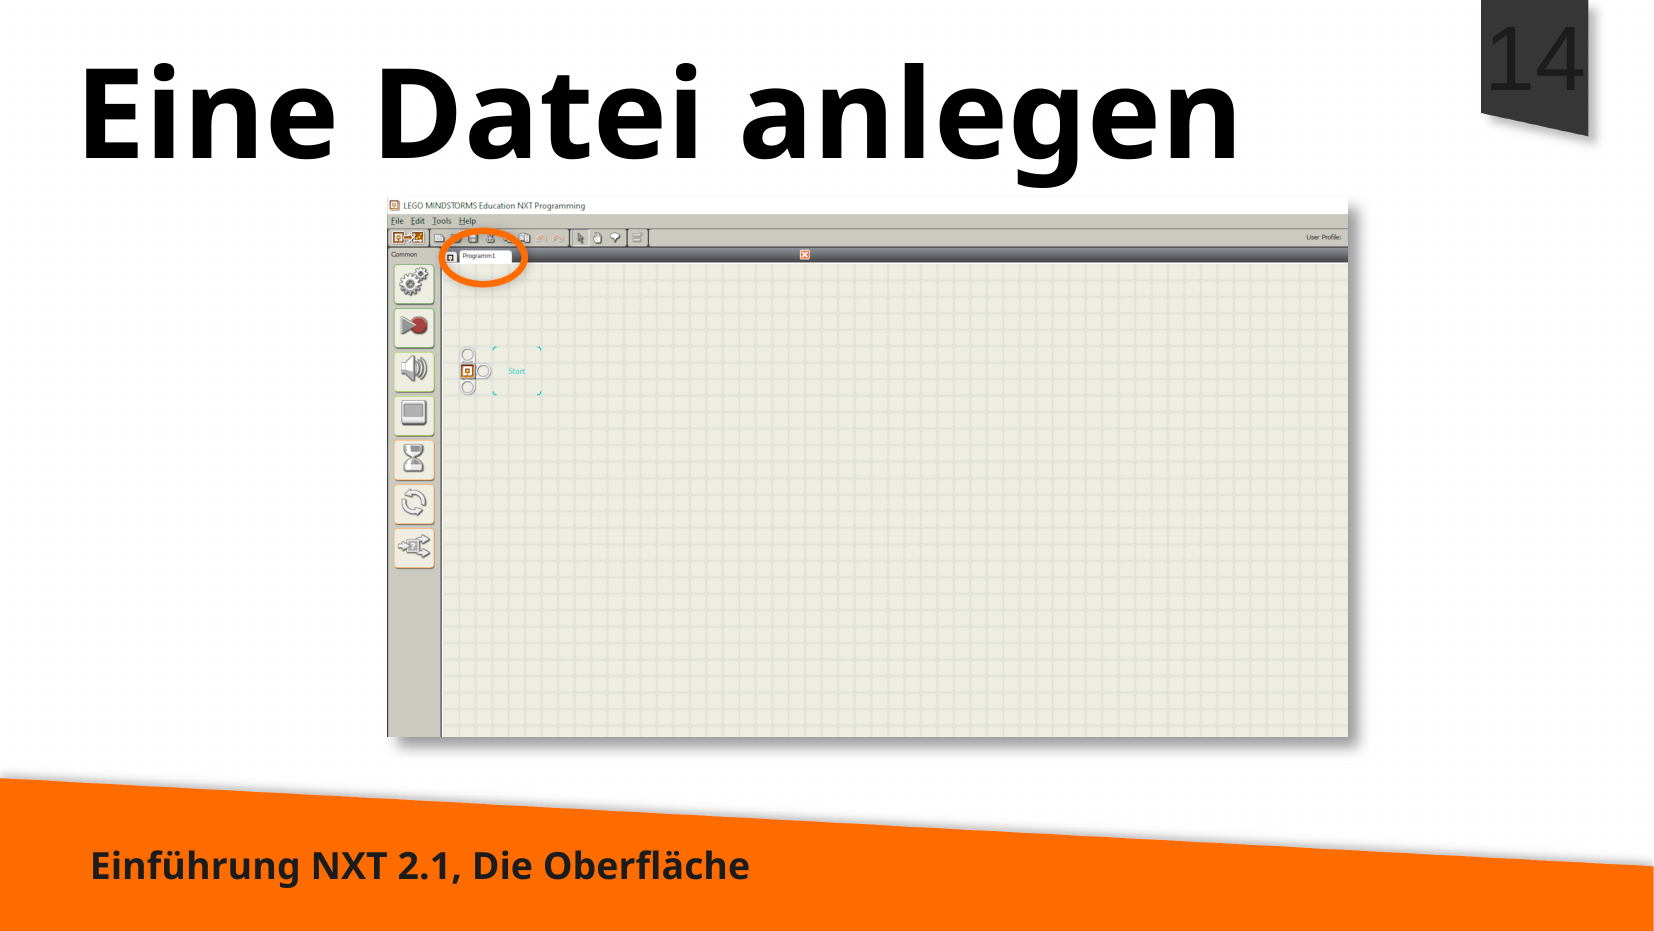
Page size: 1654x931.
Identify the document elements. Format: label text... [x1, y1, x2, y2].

text_box Einführung NXT 2.1, Die Oberfläche [75, 832, 1201, 901]
picture [0, 0, 1654, 931]
text_box 14 [1462, 0, 1609, 151]
title Eine Datei anlegen [75, 30, 1564, 190]
